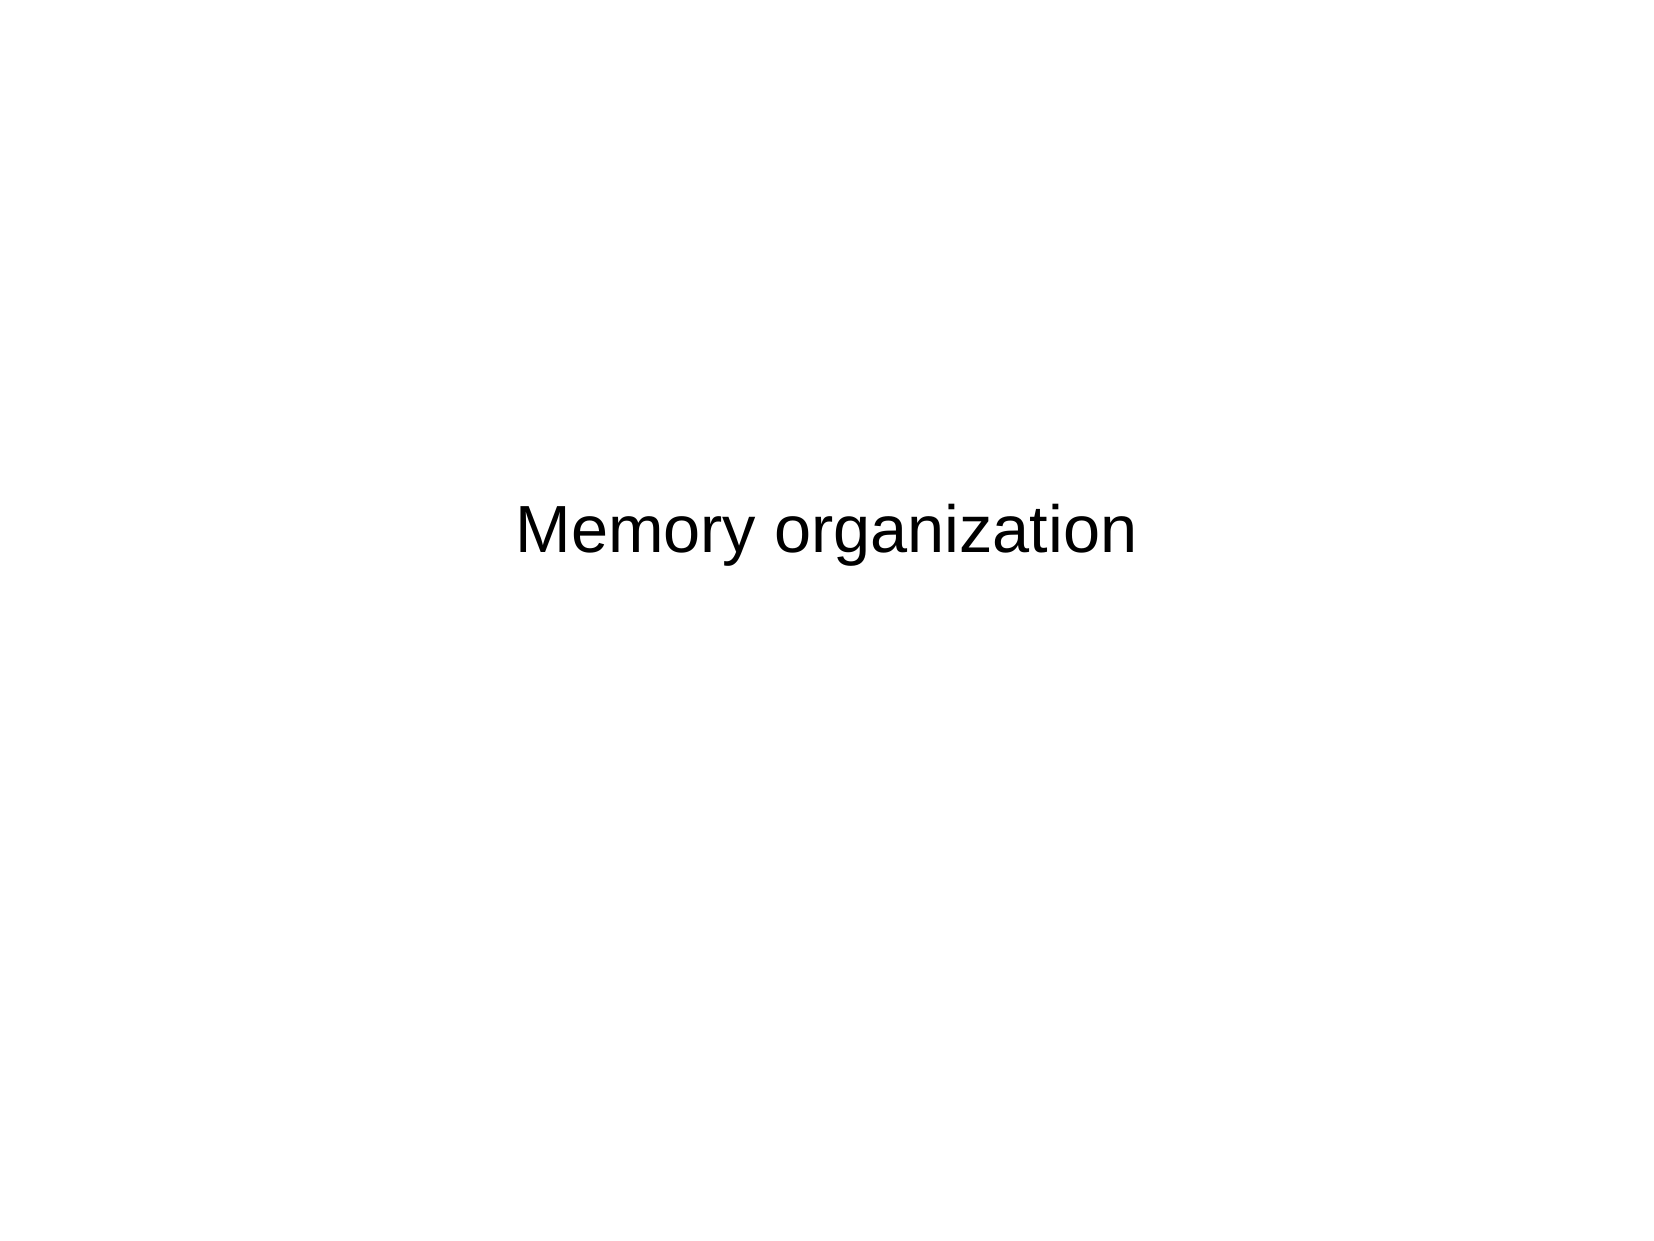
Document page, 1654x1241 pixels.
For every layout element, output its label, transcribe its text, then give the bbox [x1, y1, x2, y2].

subtitle Memory organization [82, 49, 1571, 1010]
